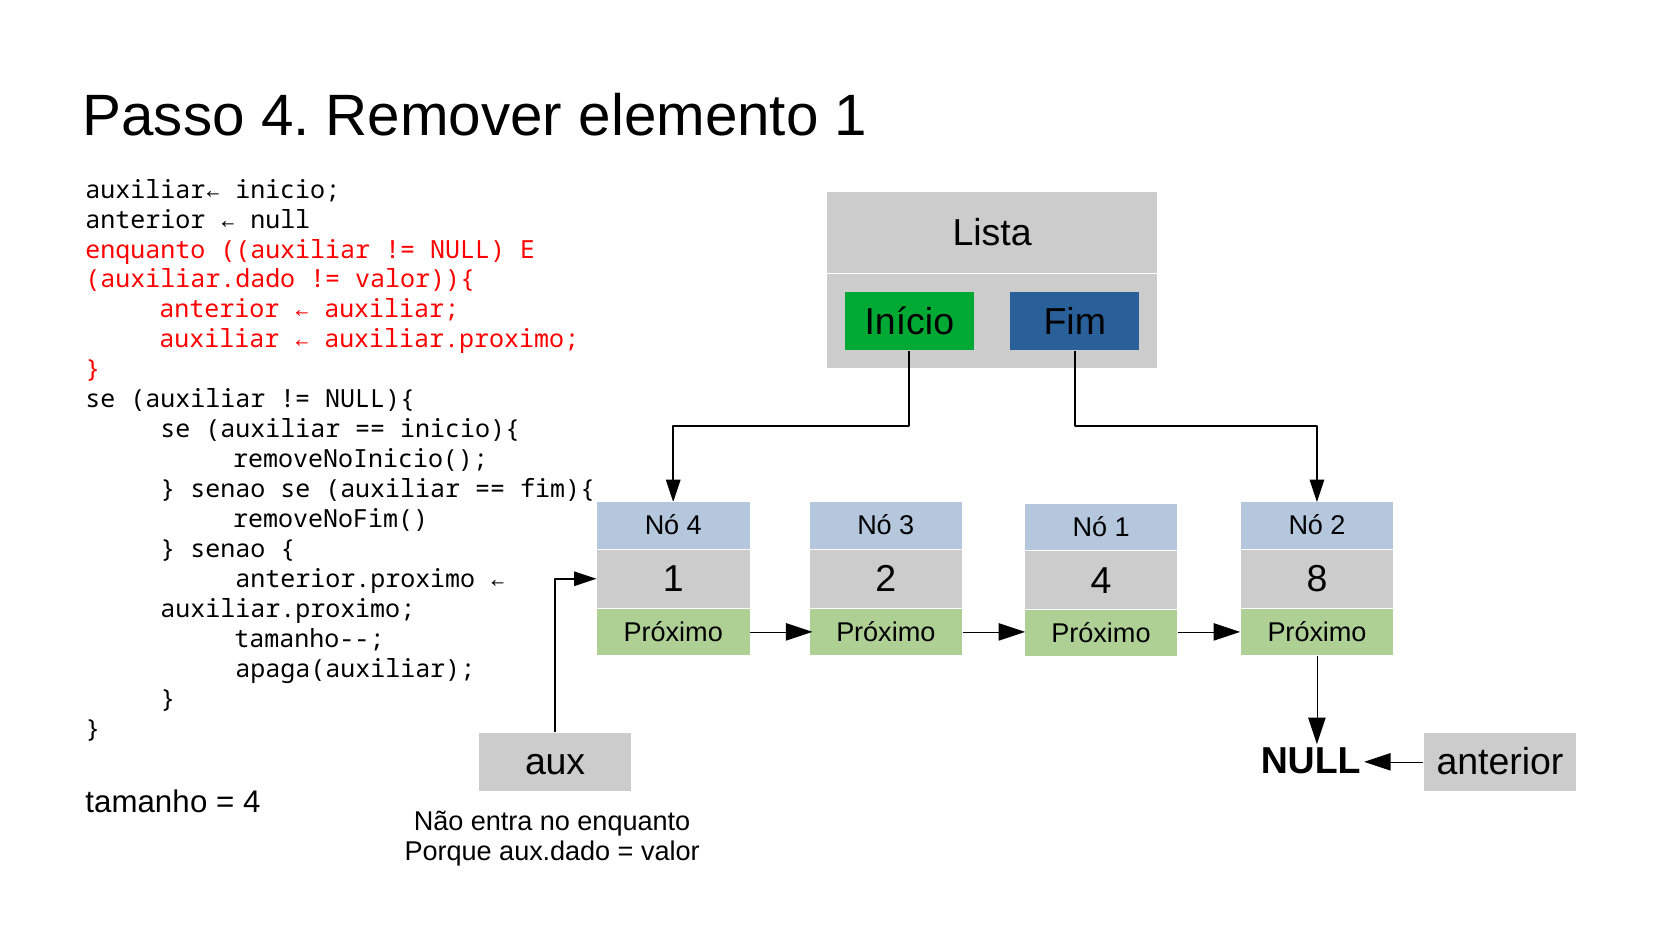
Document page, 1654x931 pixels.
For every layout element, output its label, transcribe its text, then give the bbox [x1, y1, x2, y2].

text_box anterior [1423, 732, 1577, 792]
text_box 4 [1024, 551, 1178, 609]
text_box tamanho = 4 [70, 780, 276, 827]
text_box aux [478, 732, 632, 792]
title Passo 4. Remover elemento 1 [82, 37, 1571, 193]
text_box Próximo [809, 608, 963, 656]
text_box auxiliar← inicio; anterior ← null enquanto ((auxiliar != NULL) E (auxiliar.dado != valor)){ anterior ← auxiliar; auxiliar ← auxiliar.proximo; } se (auxiliar != NULL){ se (auxiliar == inicio){ removeNoInicio(); } senao se (auxiliar == fim){ removeNoFim() } senao { anterior.proximo ← auxiliar.proximo; tamanho--; apaga(auxiliar); } } [70, 165, 749, 780]
text_box Não entra no enquanto Porque aux.dado = valor [389, 798, 715, 875]
text_box Fim [1009, 291, 1140, 351]
text_box Lista [826, 191, 1158, 273]
text_box Nó 1 [1024, 503, 1178, 551]
text_box 8 [1240, 550, 1394, 608]
text_box [826, 273, 1158, 369]
text_box Início [844, 291, 975, 351]
text_box 2 [809, 550, 963, 608]
text_box Nó 2 [1240, 501, 1394, 550]
text_box Nó 3 [809, 501, 963, 550]
text_box Próximo [1024, 609, 1178, 657]
text_box Próximo [1240, 608, 1394, 656]
text_box NULL [1246, 732, 1376, 790]
